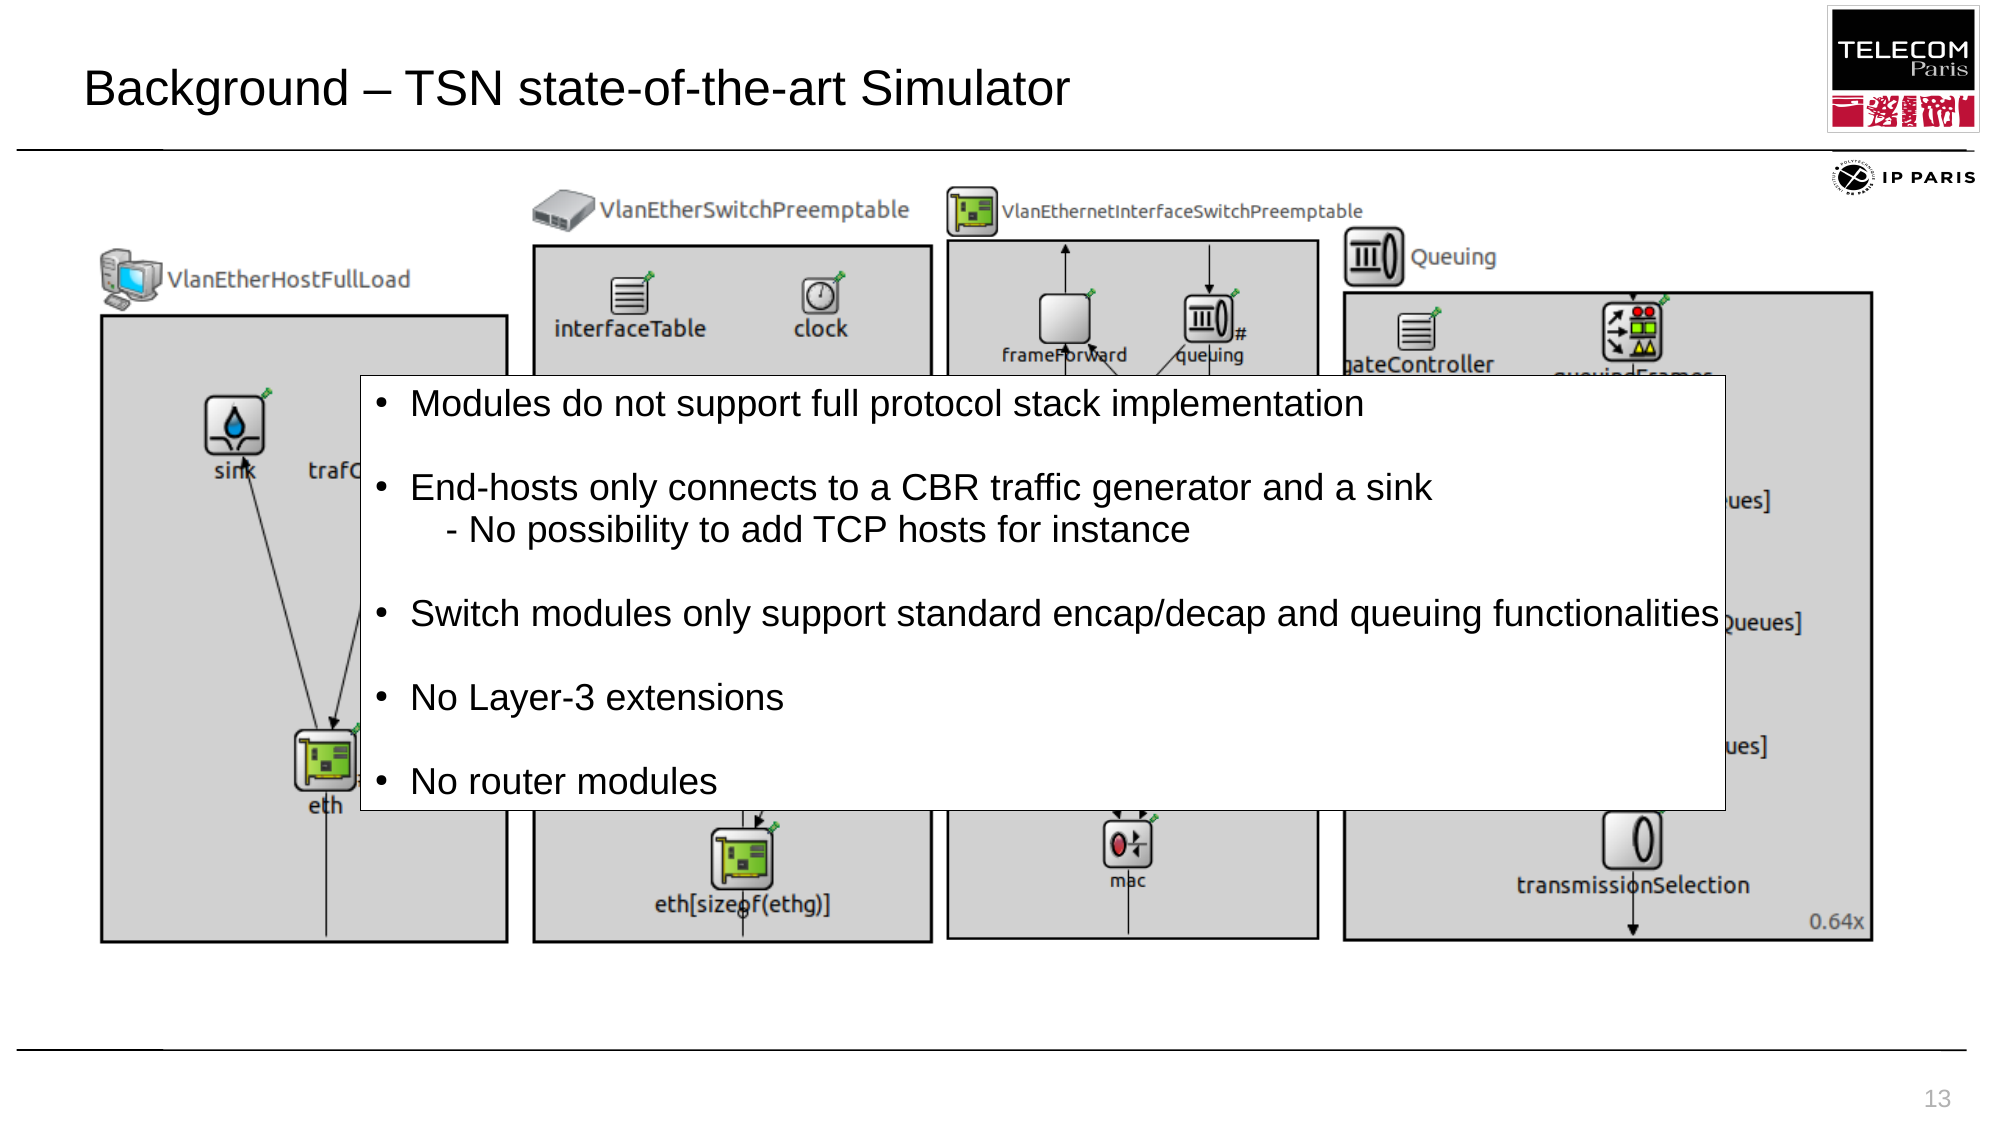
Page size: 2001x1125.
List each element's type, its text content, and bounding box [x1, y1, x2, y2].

picture [91, 179, 1886, 976]
slide_number <number> [1485, 1067, 1967, 1125]
text_box Modules do not support full protocol stack implementation End-hosts only connects to a CBR traffic generator and a sink - No possibility to add TCP hosts for instance Switch modules only support standard encap/decap and queuing functionalities No Layer-3 extensions No router modules [360, 375, 1726, 811]
picture [1810, 0, 2000, 207]
title Background – TSN state-of-the-art Simulator [83, 13, 1933, 153]
